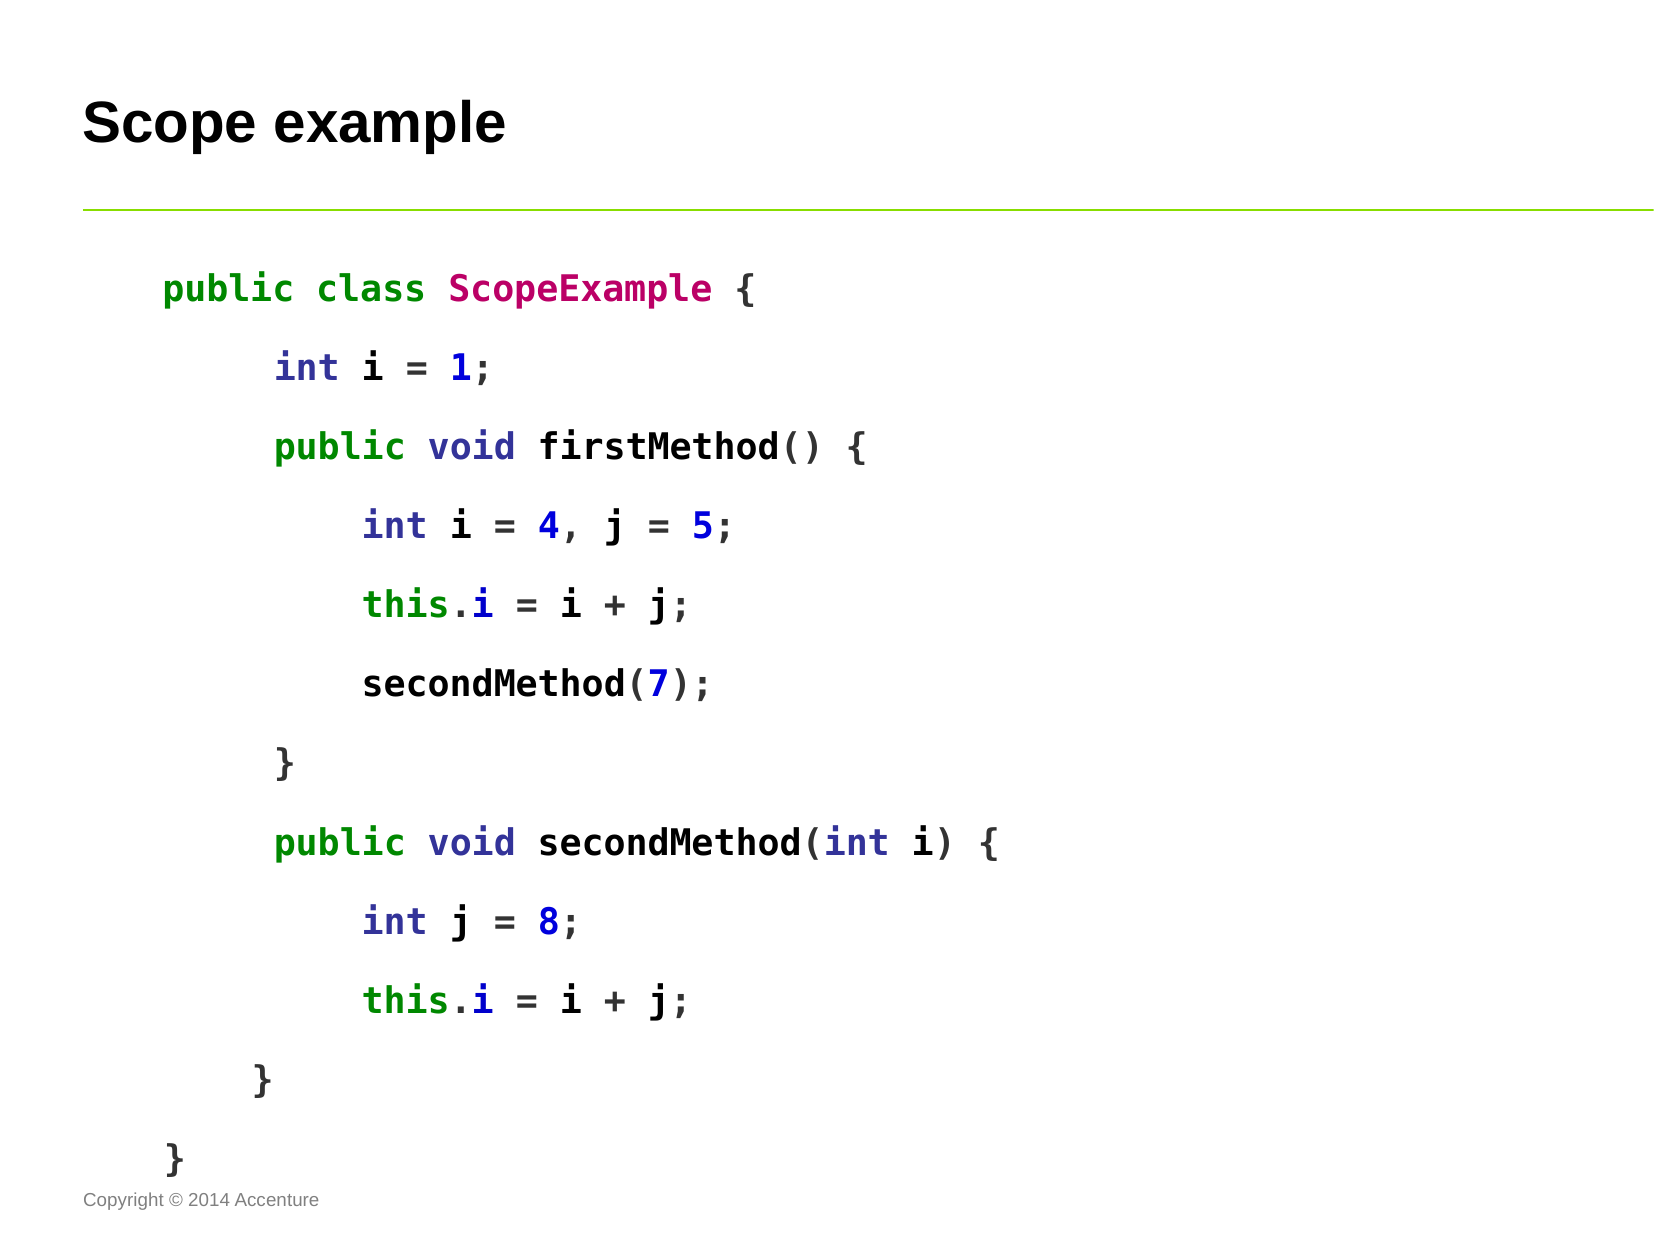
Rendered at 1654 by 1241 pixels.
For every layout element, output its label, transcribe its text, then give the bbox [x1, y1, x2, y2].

list public class ScopeExample { int i = 1; public void firstMethod() { int i = 4, j = 5; this.i = i + j; secondMethod(7); } public void secondMethod(int i) { int j = 8; this.i = i + j; } } [141, 256, 1607, 1182]
title Scope example [82, 49, 1571, 196]
